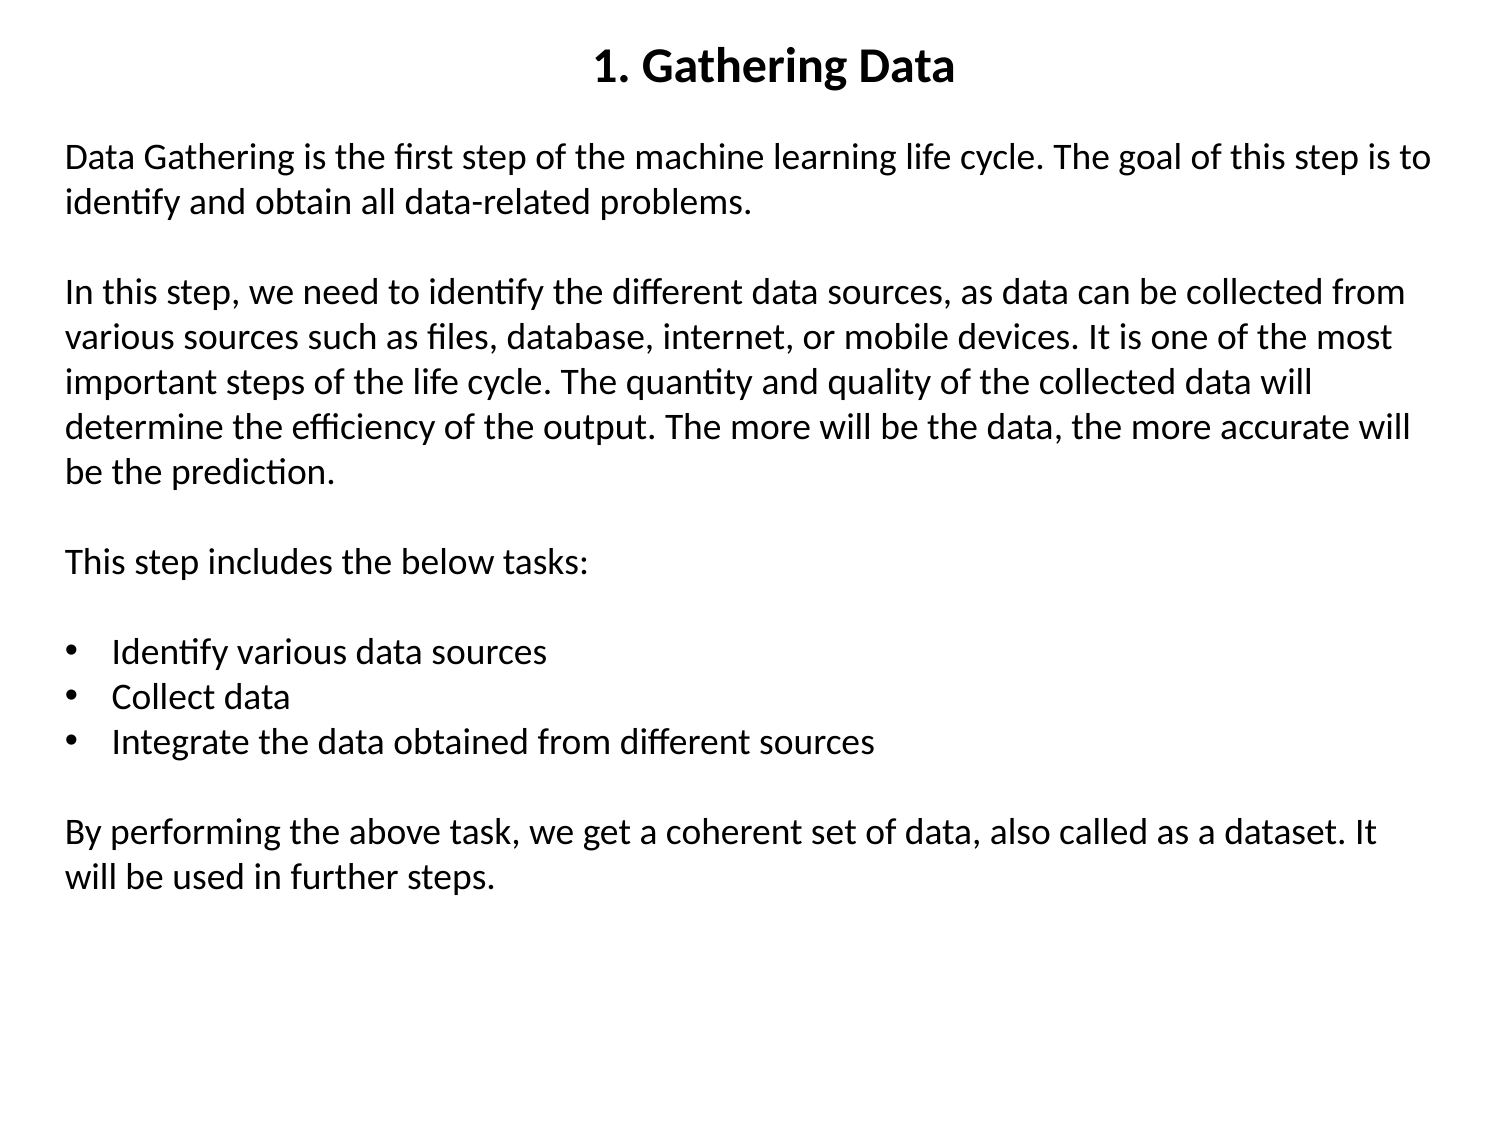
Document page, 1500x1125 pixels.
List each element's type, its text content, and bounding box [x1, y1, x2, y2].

text_box Data Gathering is the first step of the machine learning life cycle. The goal of this step is to identify and obtain all data-related problems. In this step, we need to identify the different data sources, as data can be collected from various sources such as files, database, internet, or mobile devices. It is one of the most important steps of the life cycle. The quantity and quality of the collected data will determine the efficiency of the output. The more will be the data, the more accurate will be the prediction. This step includes the below tasks: Identify various data sources Collect data Integrate the data obtained from different sources By performing the above task, we get a coherent set of data, also called as a dataset. It will be used in further steps. [50, 124, 1450, 905]
text_box 1. Gathering Data [577, 24, 971, 100]
